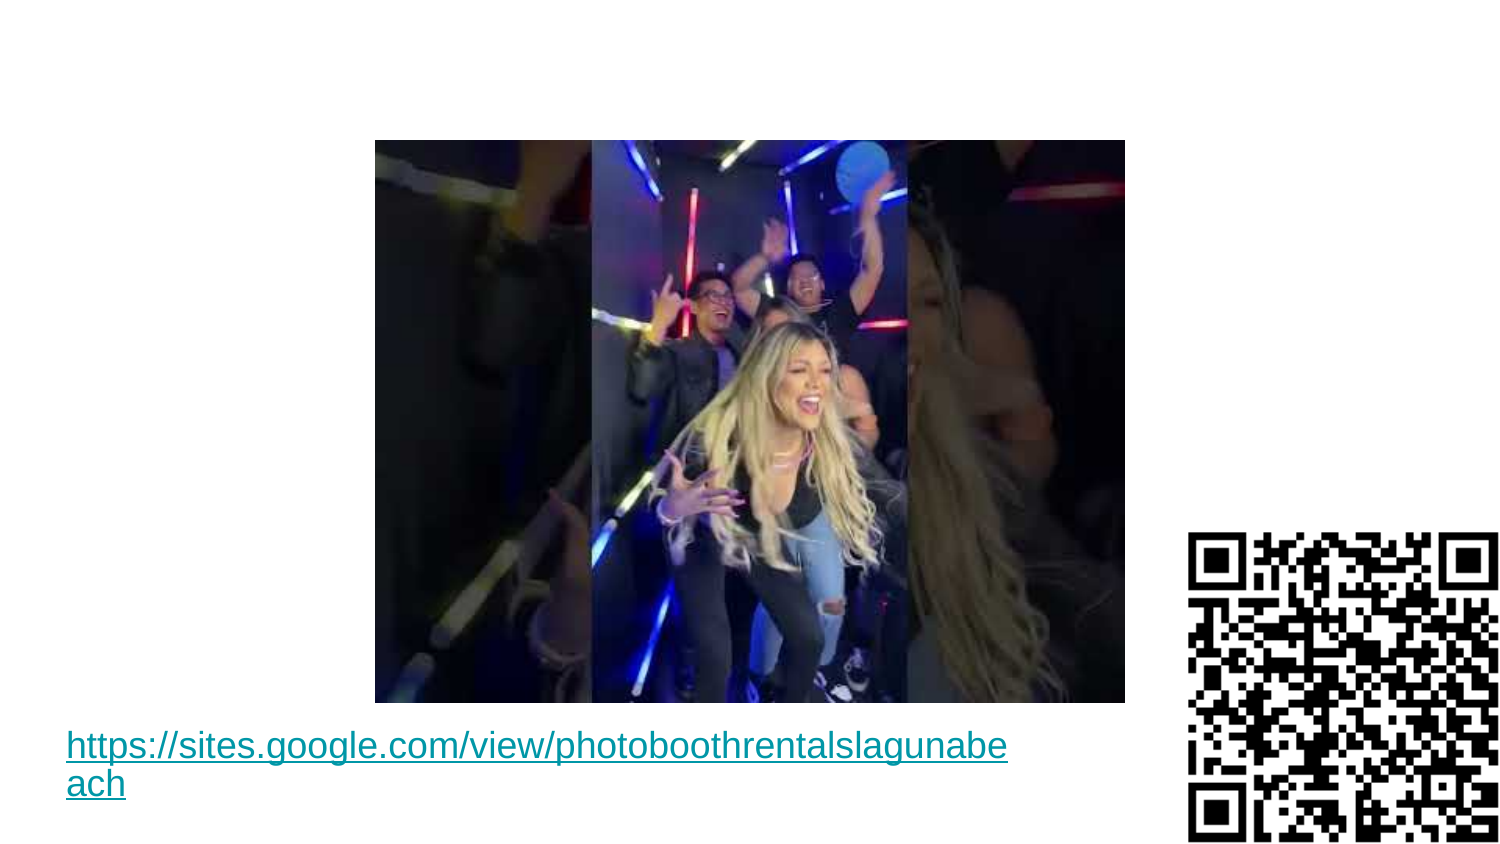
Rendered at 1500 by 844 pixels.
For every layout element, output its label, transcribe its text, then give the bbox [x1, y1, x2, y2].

picture [1187, 531, 1500, 844]
list https://sites.google.com/view/photoboothrentalslagunabeach [51, 694, 1036, 794]
picture [375, 140, 1125, 704]
